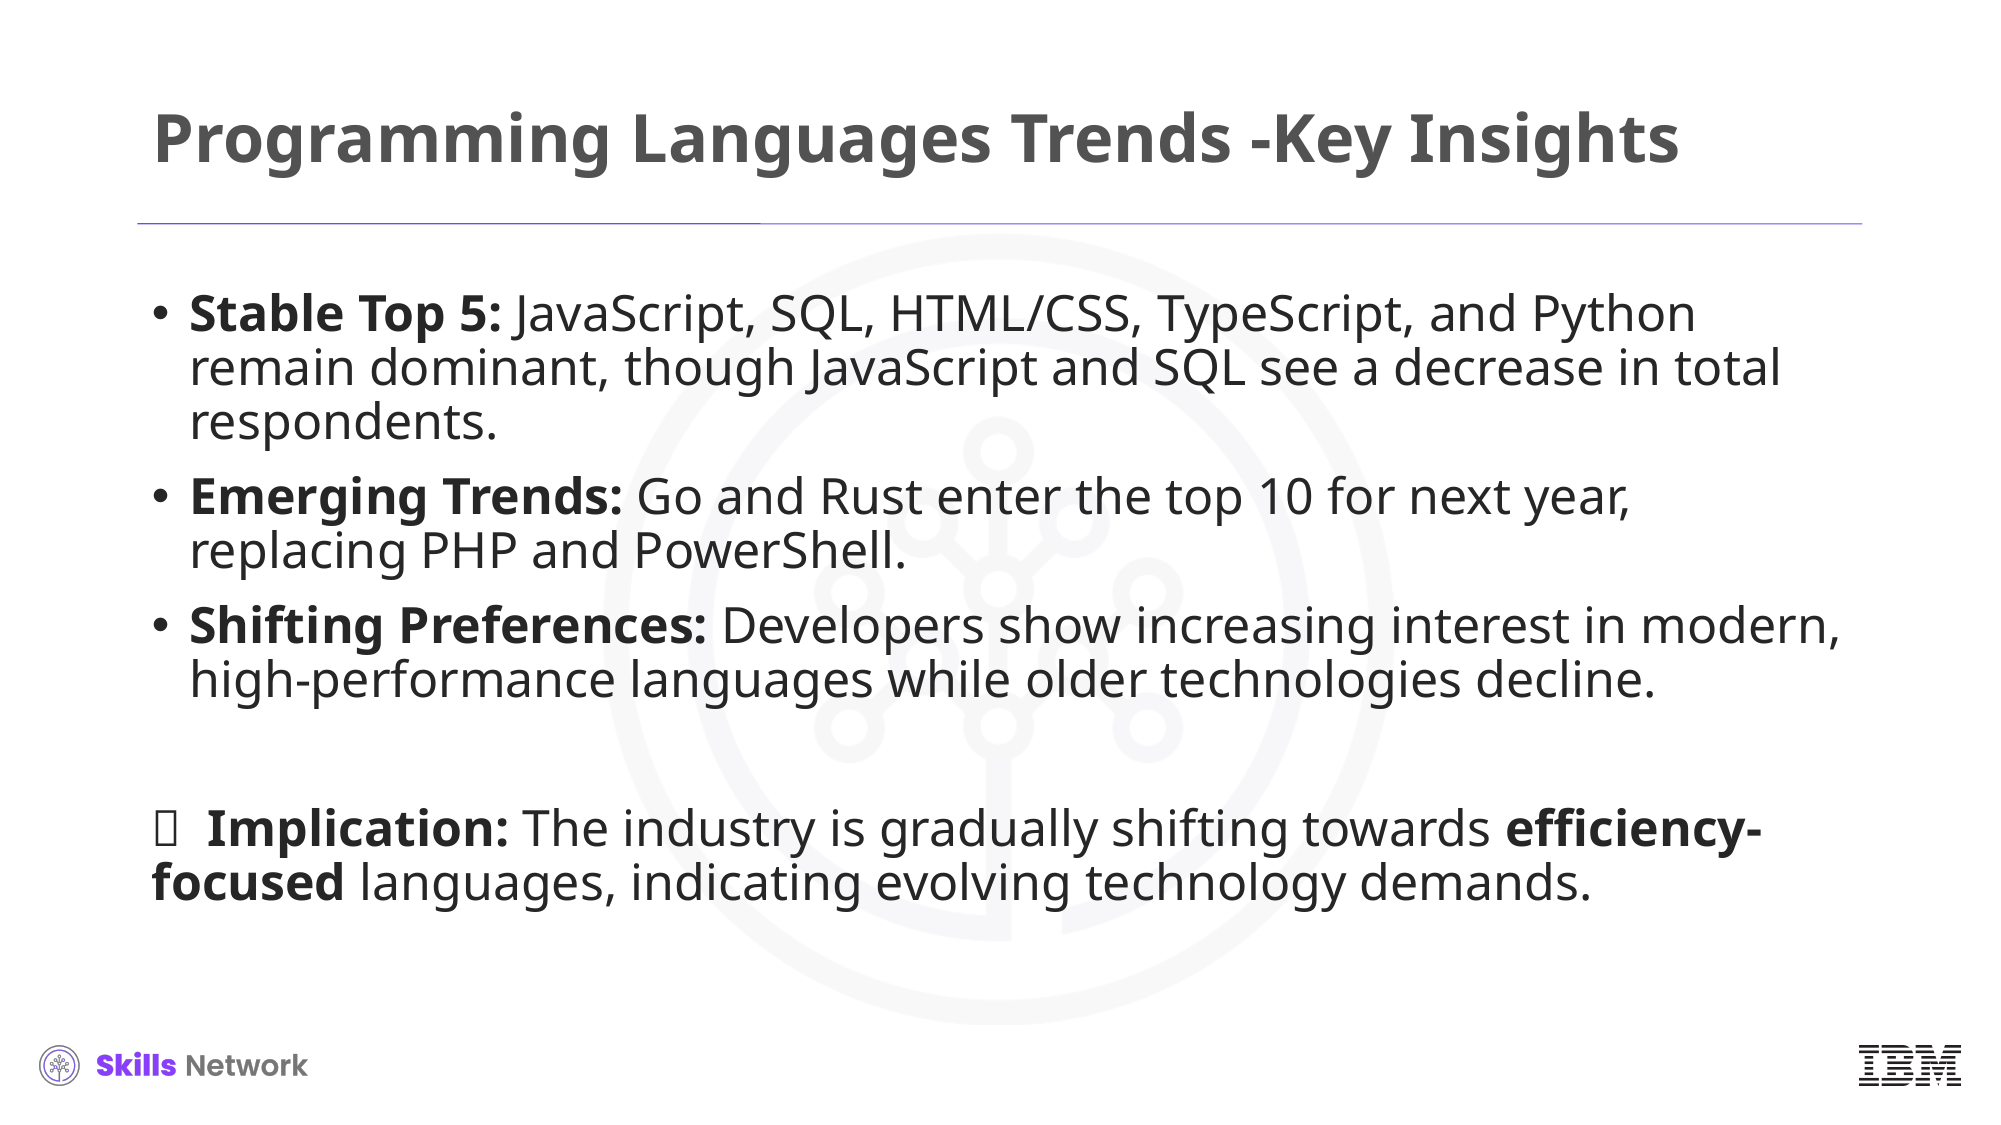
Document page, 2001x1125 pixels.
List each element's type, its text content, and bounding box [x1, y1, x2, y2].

title Programming Languages Trends -Key Insights [137, 59, 1863, 222]
picture [1859, 1045, 1961, 1086]
picture [39, 1045, 308, 1086]
list Stable Top 5: JavaScript, SQL, HTML/CSS, TypeScript, and Python remain dominant, though JavaScript and SQL see a decrease in total respondents. Emerging Trends: Go and Rust enter the top 10 for next year, replacing PHP and PowerShell. Shifting Preferences: Developers show increasing interest in modern, high-performance languages while older technologies decline. 📌 Implication: The industry is gradually shifting towards efficiency-focused languages, indicating evolving technology demands. [136, 280, 1864, 995]
